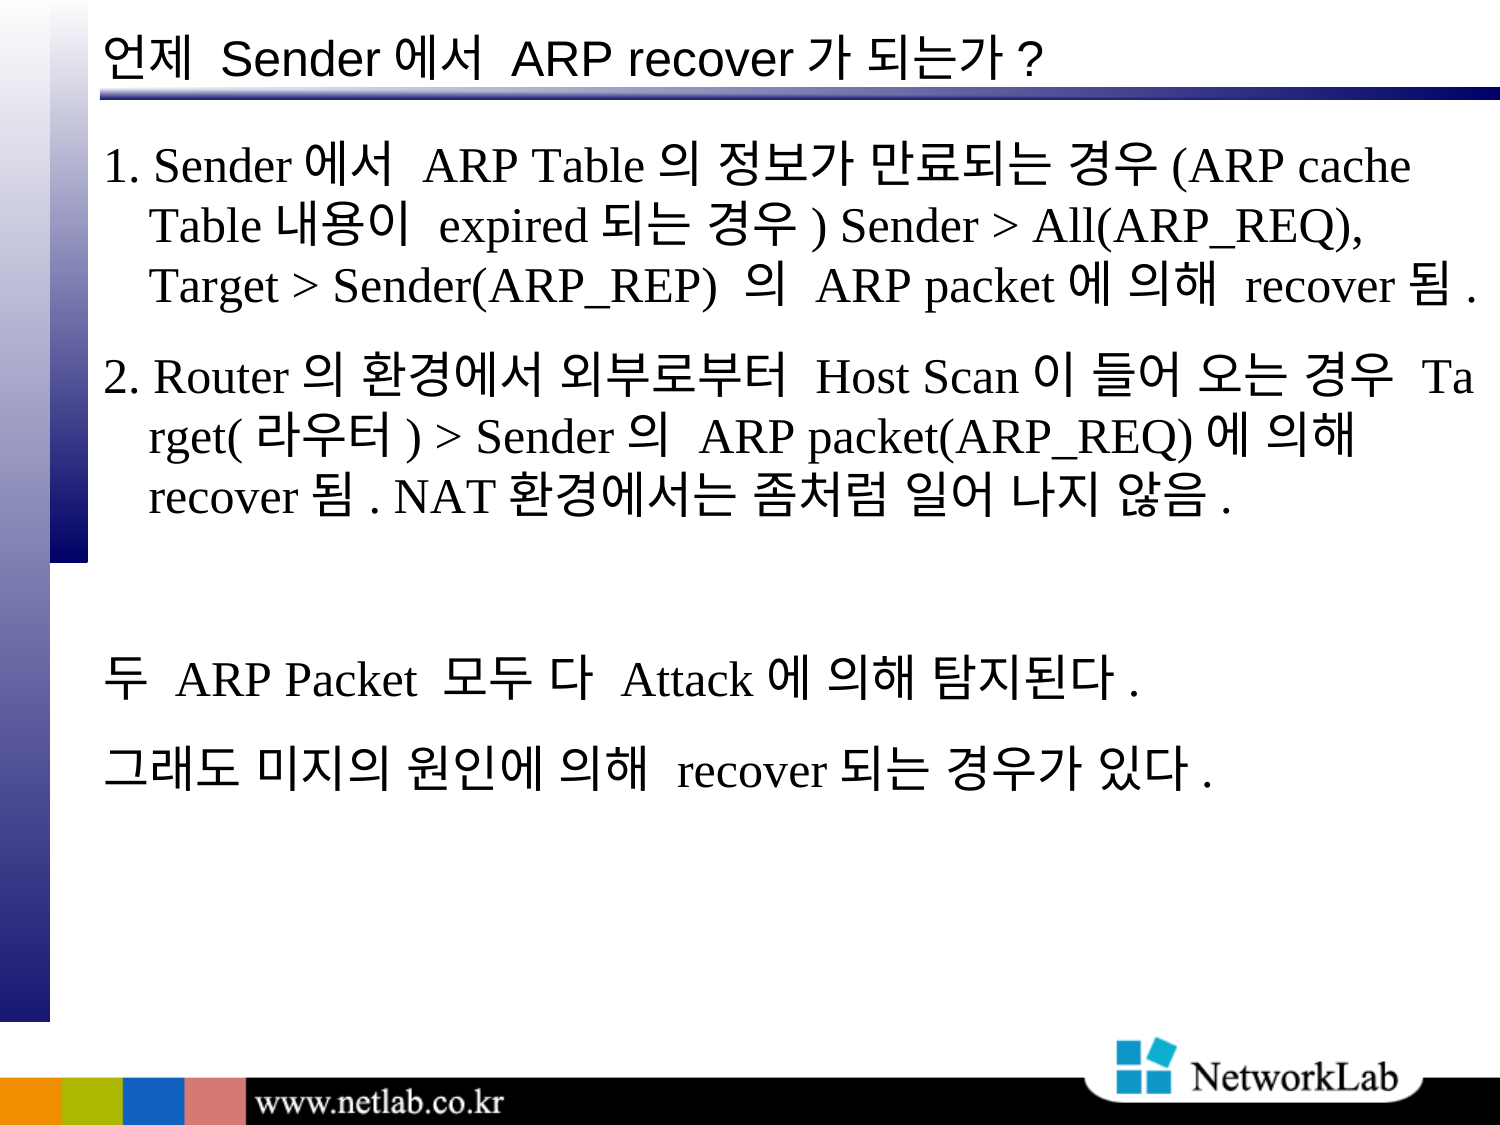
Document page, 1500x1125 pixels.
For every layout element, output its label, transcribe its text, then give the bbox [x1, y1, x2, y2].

text_box 언제 Sender에서 ARP recover가 되는가? [87, 18, 1500, 95]
picture [0, 1022, 1500, 1125]
text_box 1. Sender에서 ARP Table의 정보가 만료되는 경우(ARP cache Table내용이 expired되는 경우) Sender > All(ARP_REQ), Target > Sender(ARP_REP) 의 ARP packet에 의해 recover됨. 2. Router의 환경에서 외부로부터 Host Scan이 들어 오는 경우 Target(라우터) > Sender의 ARP packet(ARP_REQ)에 의해 recover됨. NAT환경에서는 좀처럼 일어 나지 않음. 두 ARP Packet 모두 다 Attack에 의해 탐지된다. 그래도 미지의 원인에 의해 recover되는 경우가 있다. [87, 124, 1500, 806]
picture [99, 95, 1500, 100]
